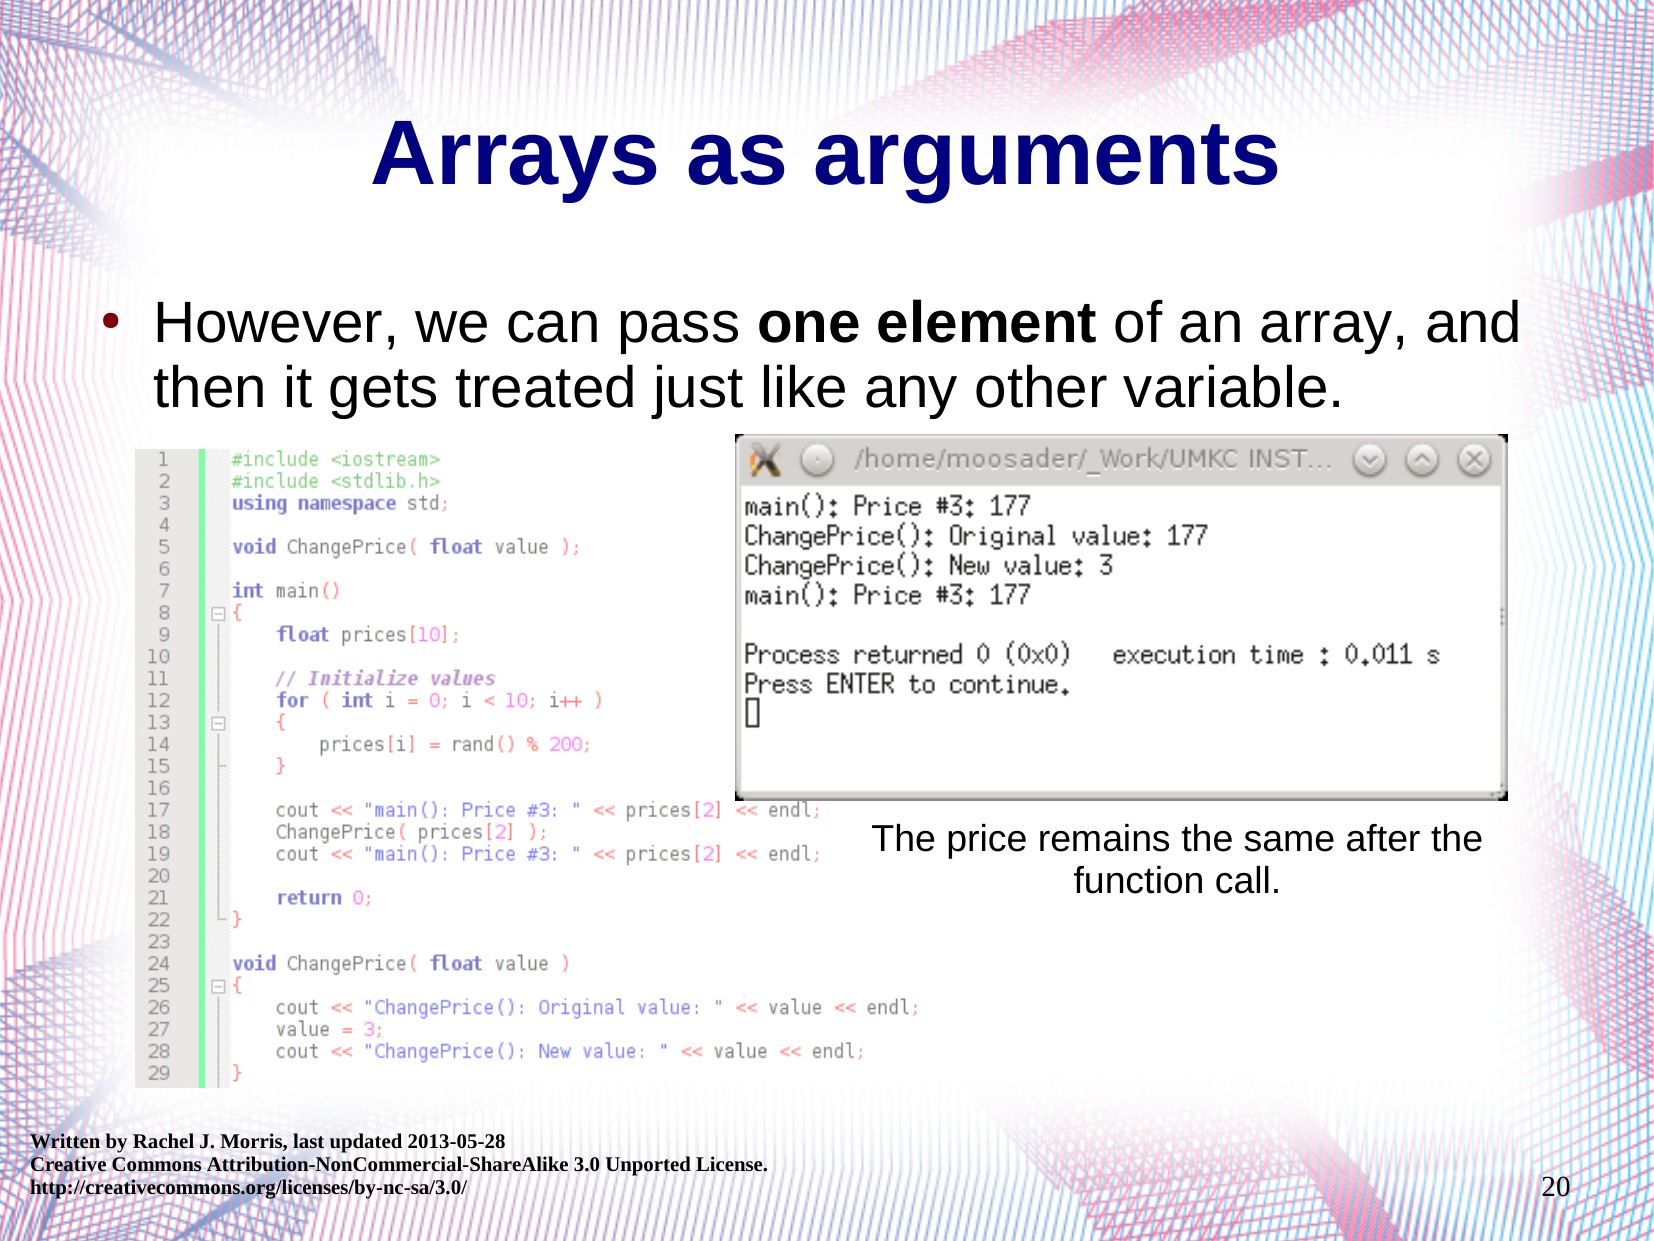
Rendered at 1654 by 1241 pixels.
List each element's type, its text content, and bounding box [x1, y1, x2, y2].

picture [0, 0, 1654, 1241]
list However, we can pass one element of an array, and then it gets treated just like any other variable. [82, 290, 1571, 1010]
text_box The price remains the same after the function call. [855, 810, 1501, 909]
title Arrays as arguments [82, 49, 1571, 257]
